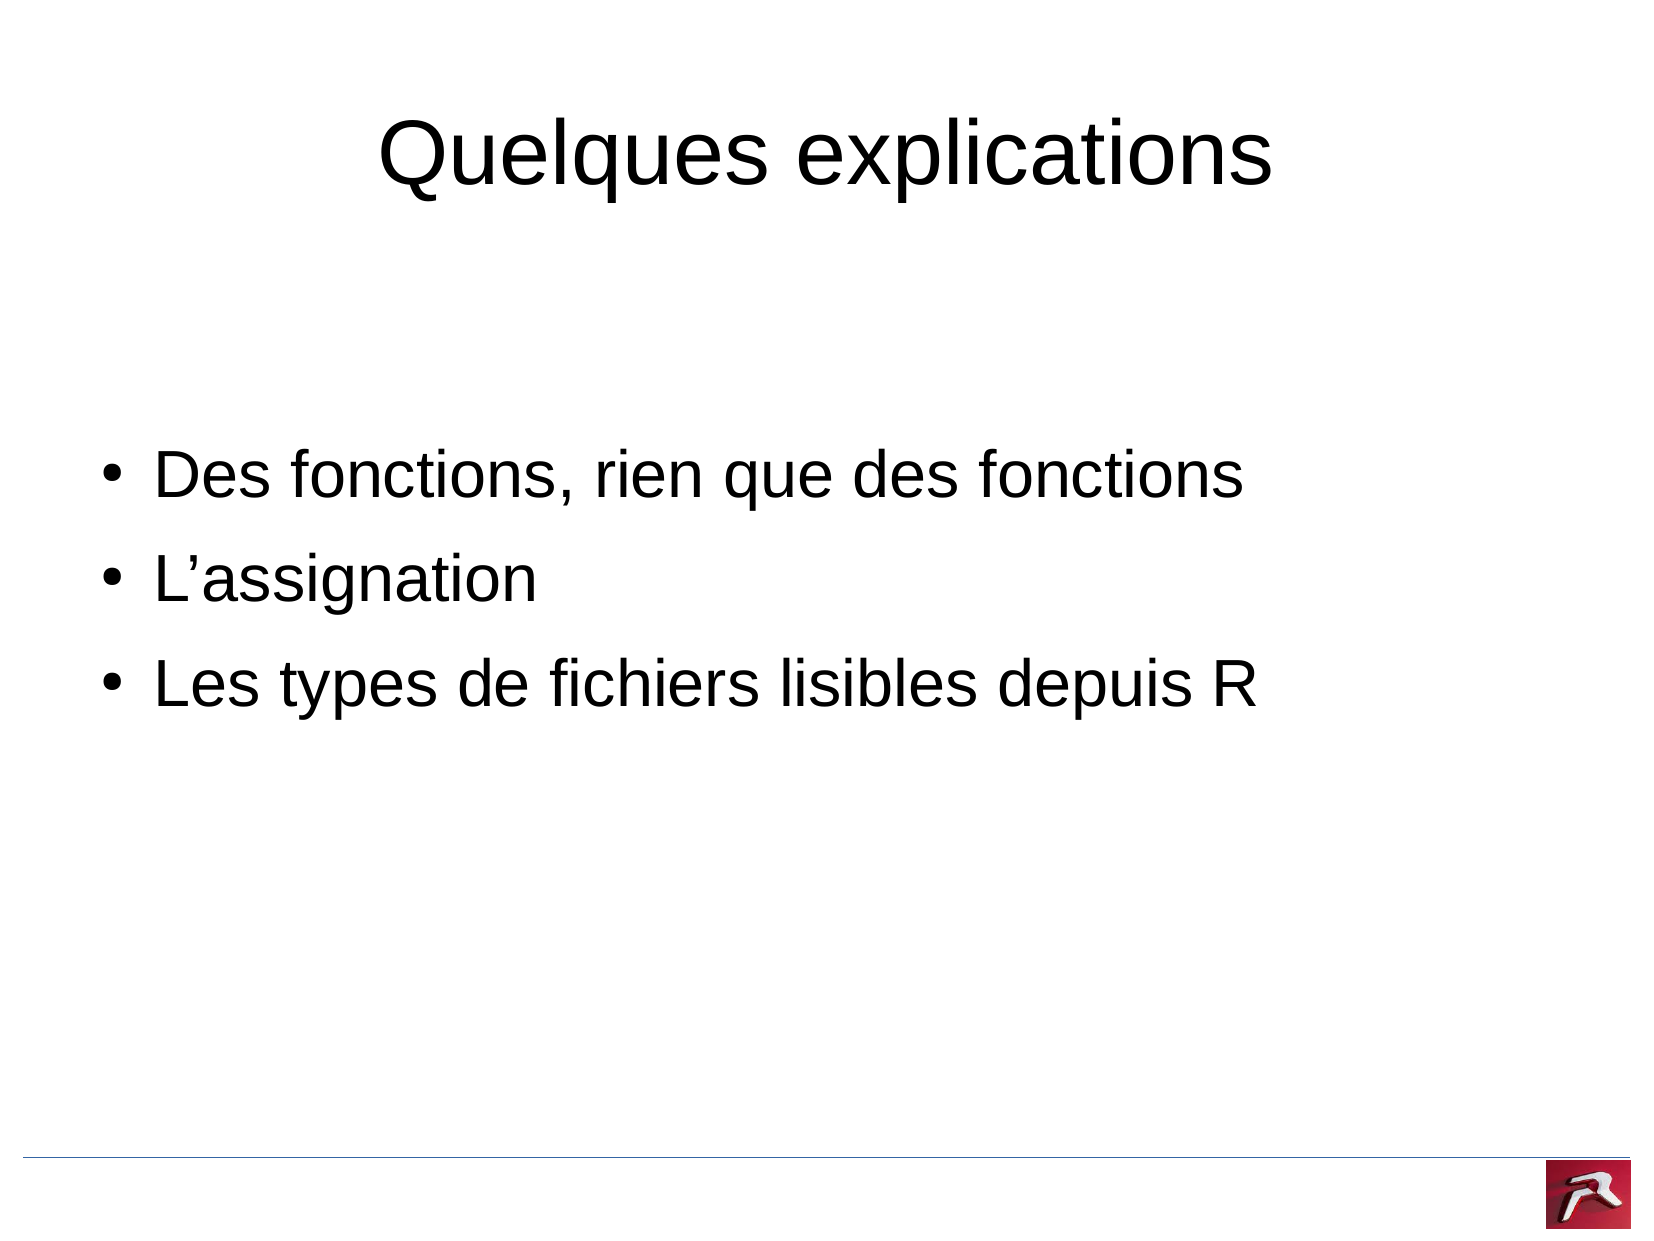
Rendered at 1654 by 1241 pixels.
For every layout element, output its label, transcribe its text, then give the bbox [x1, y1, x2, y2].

list Des fonctions, rien que des fonctions L’assignation Les types de fichiers lisibles depuis R [82, 437, 1571, 1157]
title Quelques explications [82, 49, 1571, 257]
picture [1546, 1160, 1631, 1229]
